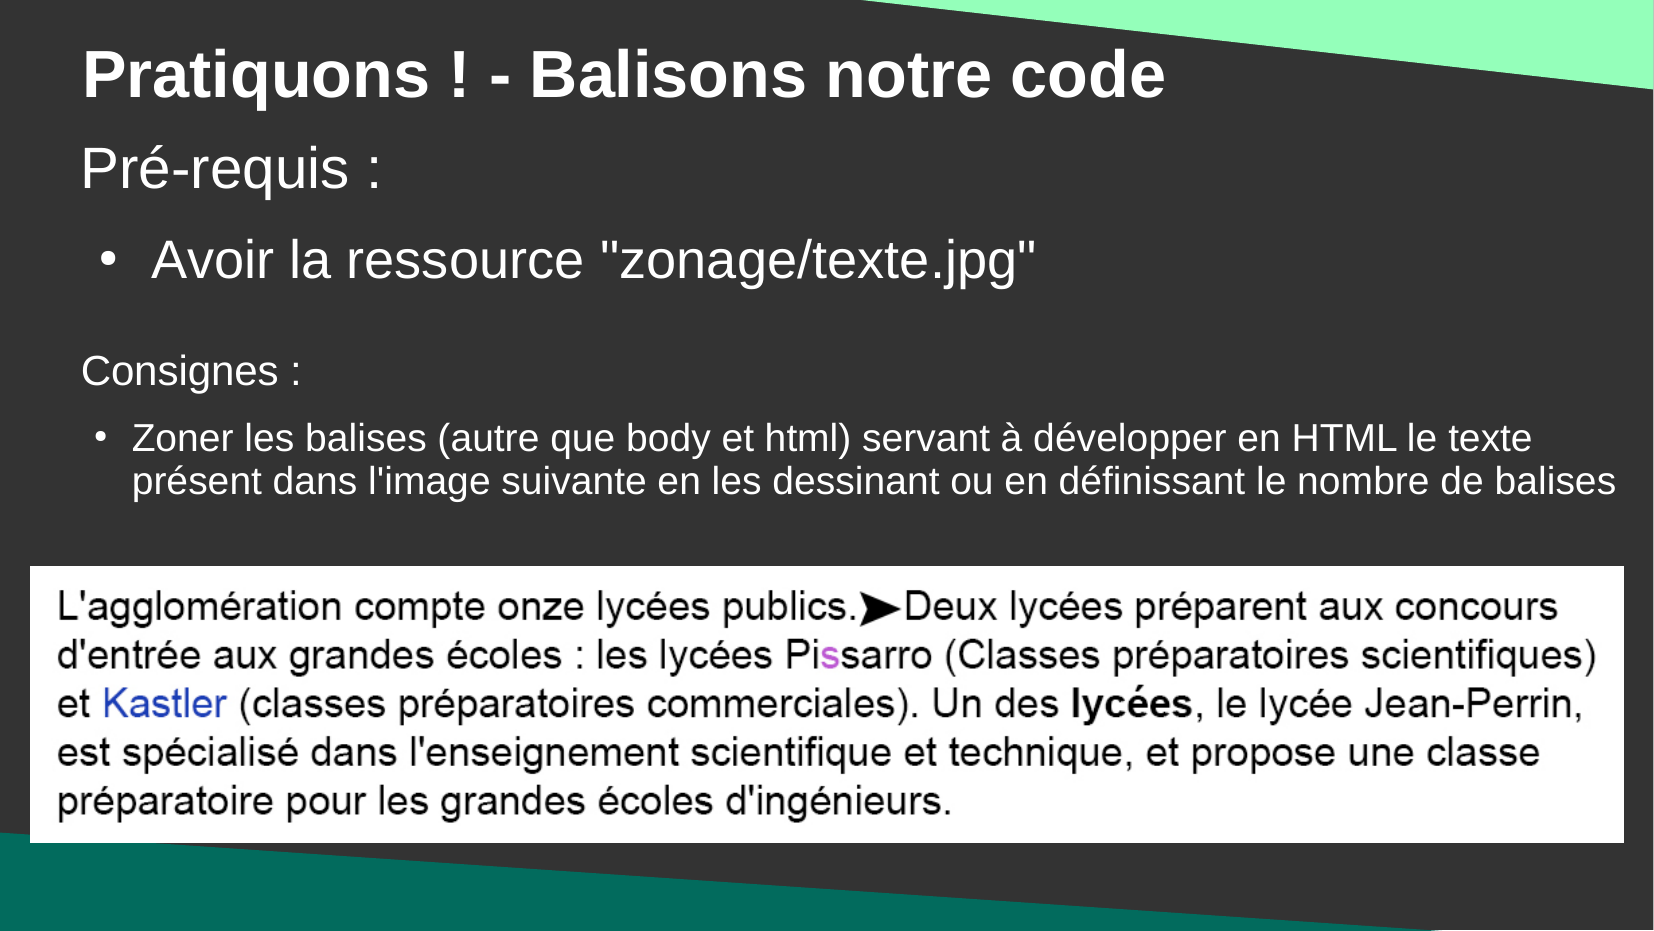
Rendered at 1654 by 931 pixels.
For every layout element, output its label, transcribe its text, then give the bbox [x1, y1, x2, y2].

list Pré-requis : Avoir la ressource "zonage/texte.jpg" [80, 135, 1620, 296]
picture [30, 566, 1624, 843]
title Pratiquons ! - Balisons notre code [82, 37, 1571, 114]
list Consignes : Zoner les balises (autre que body et html) servant à développer en HTML le texte présent dans l'image suivante en les dessinant ou en définissant le nombre de balises [80, 348, 1620, 508]
text_box [861, 0, 1654, 90]
